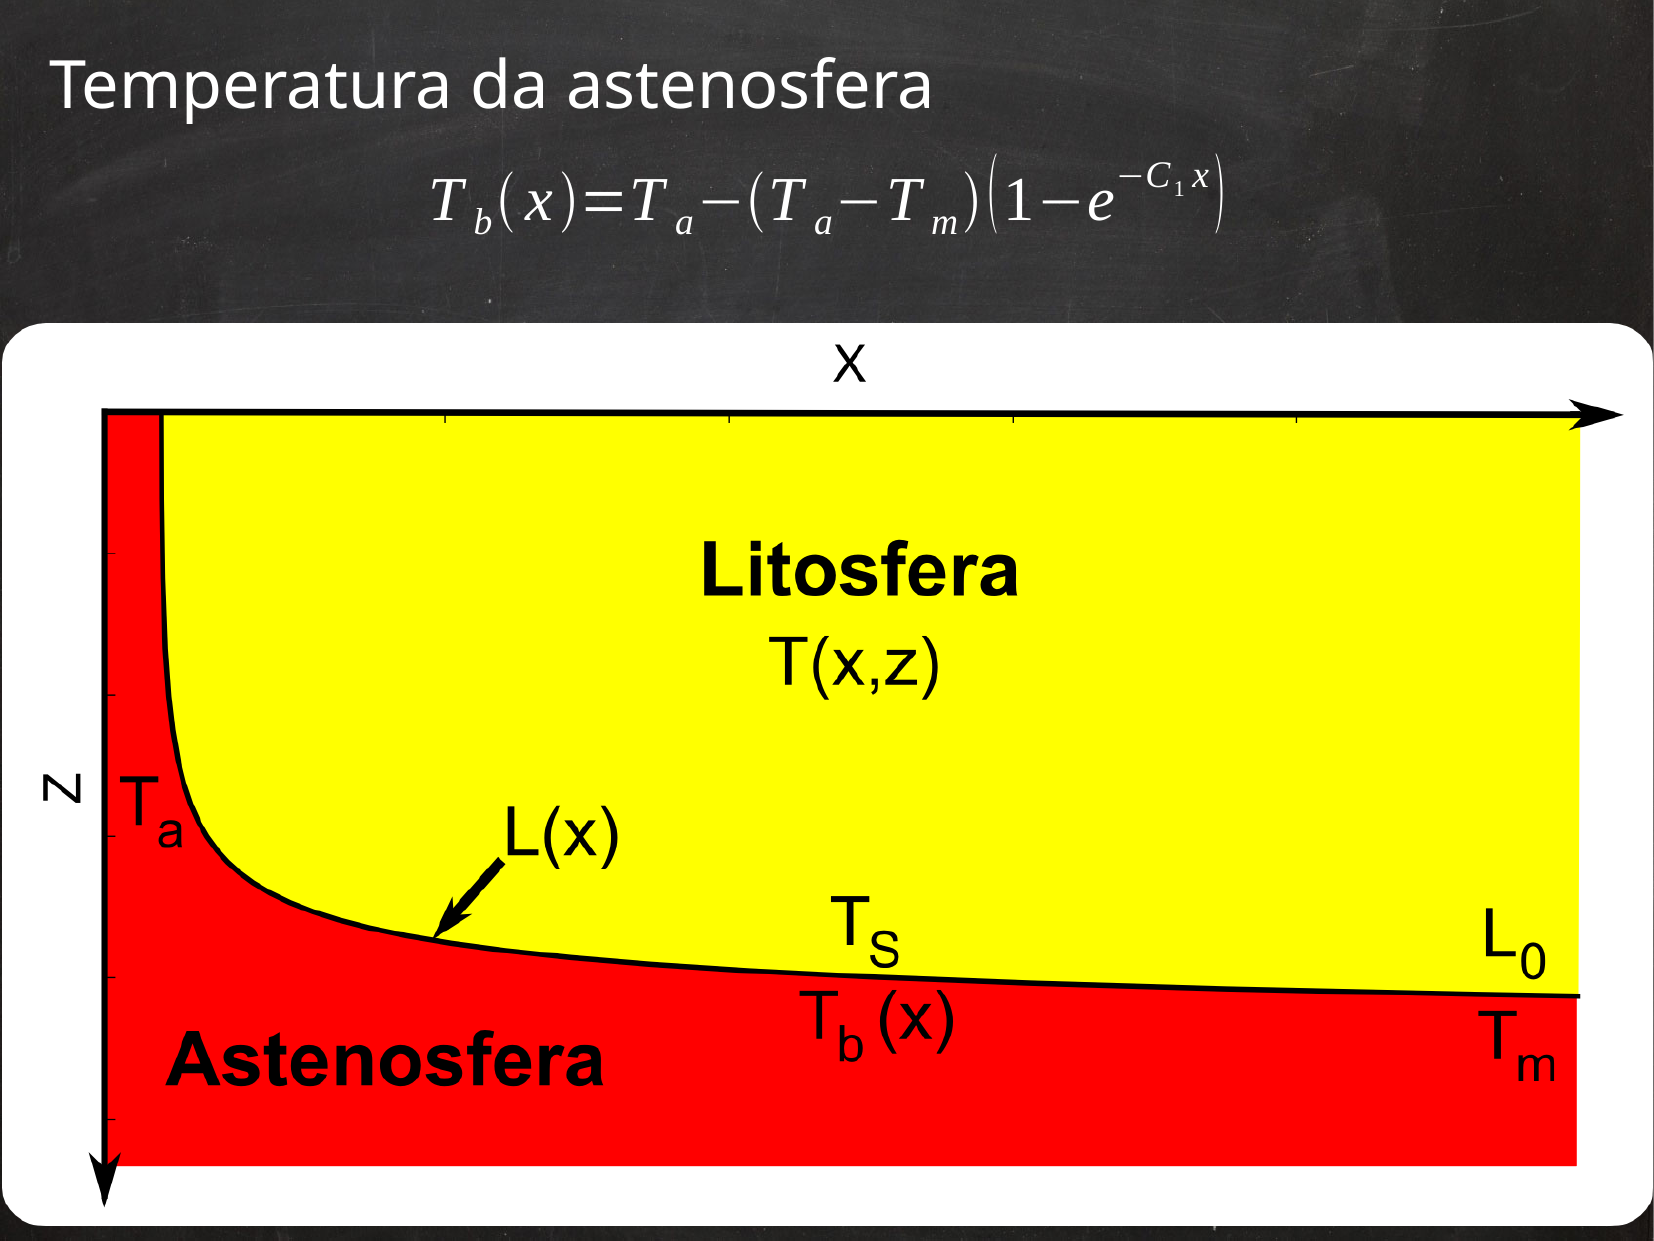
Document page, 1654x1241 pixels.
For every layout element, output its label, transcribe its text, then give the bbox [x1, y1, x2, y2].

picture [0, 0, 1654, 1241]
chart [421, 150, 1232, 243]
list Temperatura da astenosfera [49, 37, 1538, 857]
